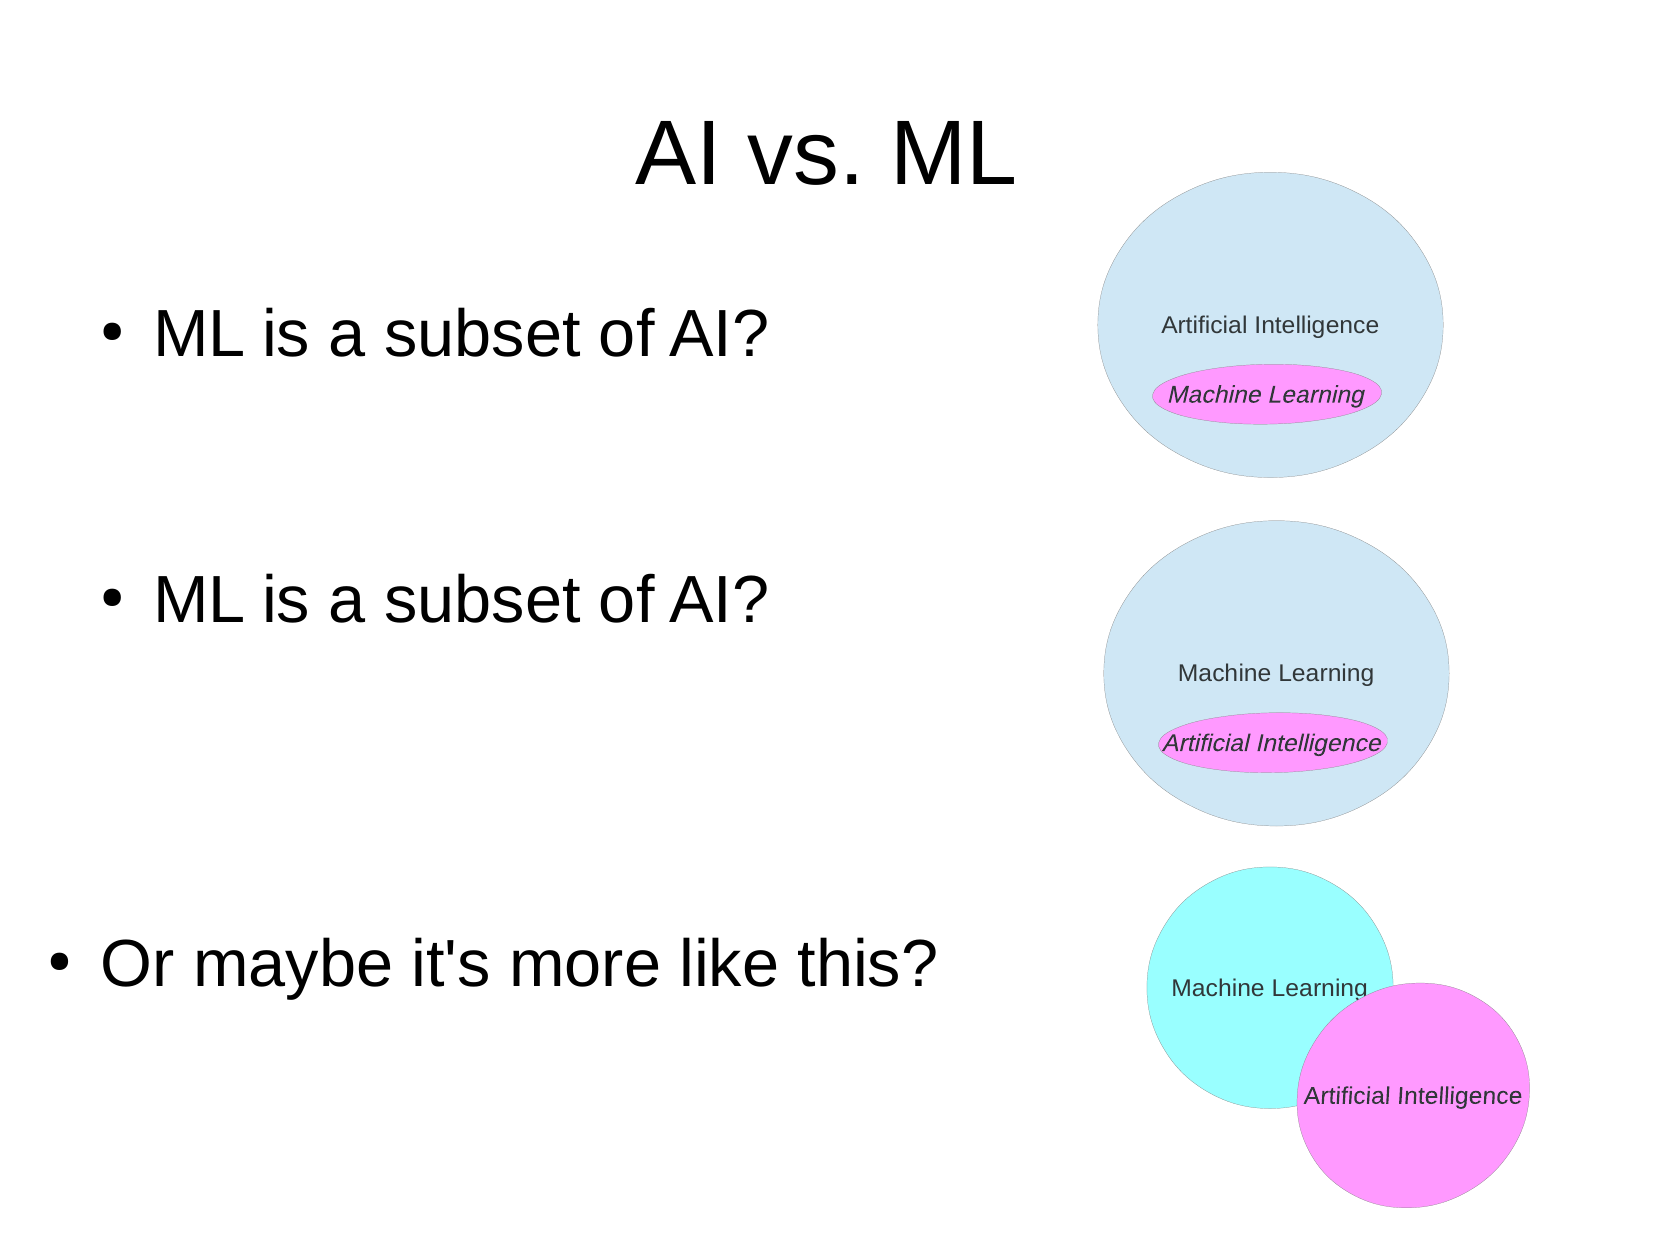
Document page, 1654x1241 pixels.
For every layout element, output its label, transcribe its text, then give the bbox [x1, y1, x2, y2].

chart [1019, 115, 1635, 1241]
text_box Or maybe it's more like this? [30, 926, 966, 1076]
list ML is a subset of AI? [82, 296, 931, 561]
list ML is a subset of AI? [82, 561, 931, 846]
title AI vs. ML [82, 49, 1571, 257]
